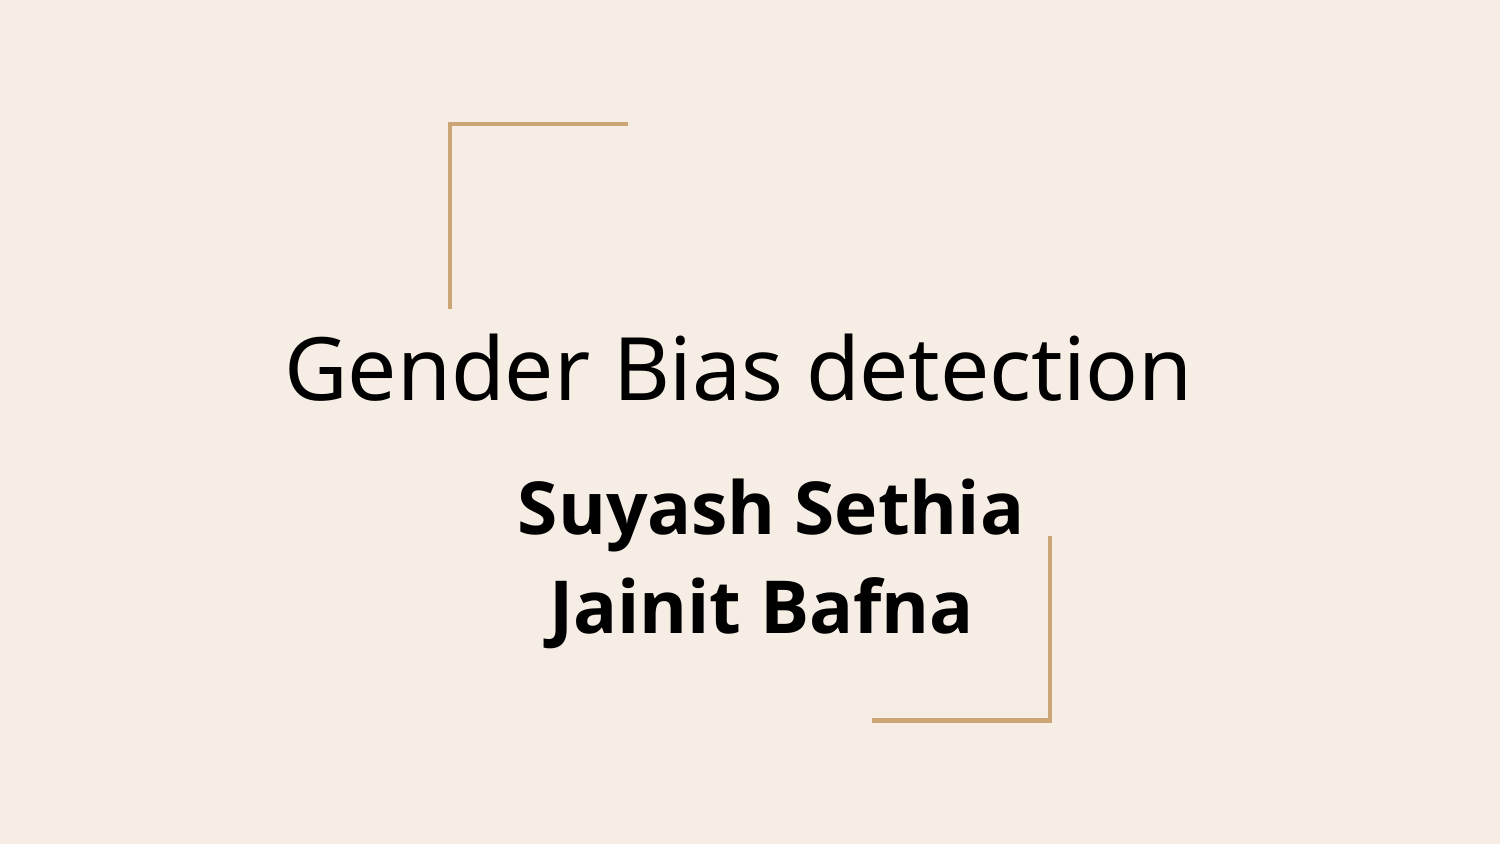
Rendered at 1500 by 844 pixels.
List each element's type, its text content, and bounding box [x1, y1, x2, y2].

subtitle Suyash Sethia Jainit Bafna [499, 441, 1043, 690]
title Gender Bias detection [51, 104, 1449, 442]
